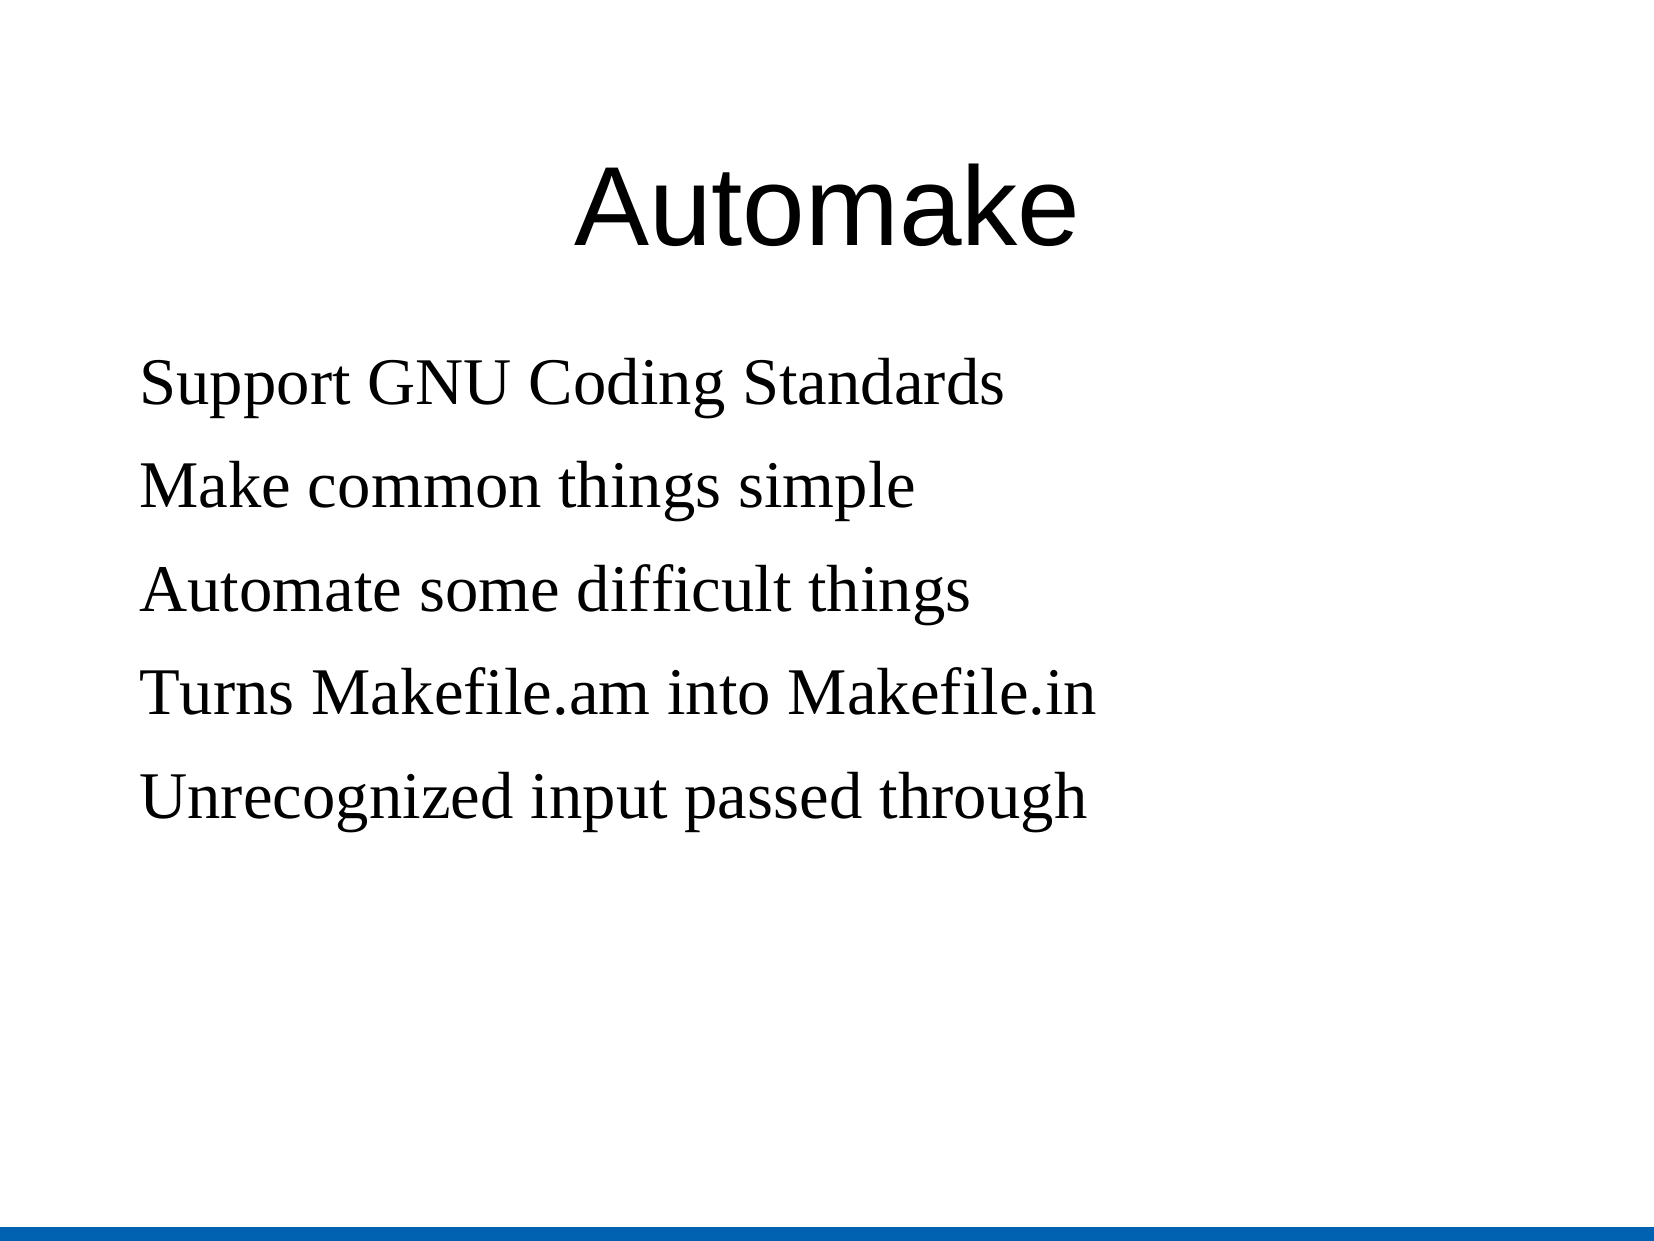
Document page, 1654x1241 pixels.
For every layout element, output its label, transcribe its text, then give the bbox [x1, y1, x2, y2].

list Support GNU Coding Standards Make common things simple Automate some difficult things Turns Makefile.am into Makefile.in Unrecognized input passed through [121, 344, 1533, 1127]
title Automake [121, 102, 1533, 311]
